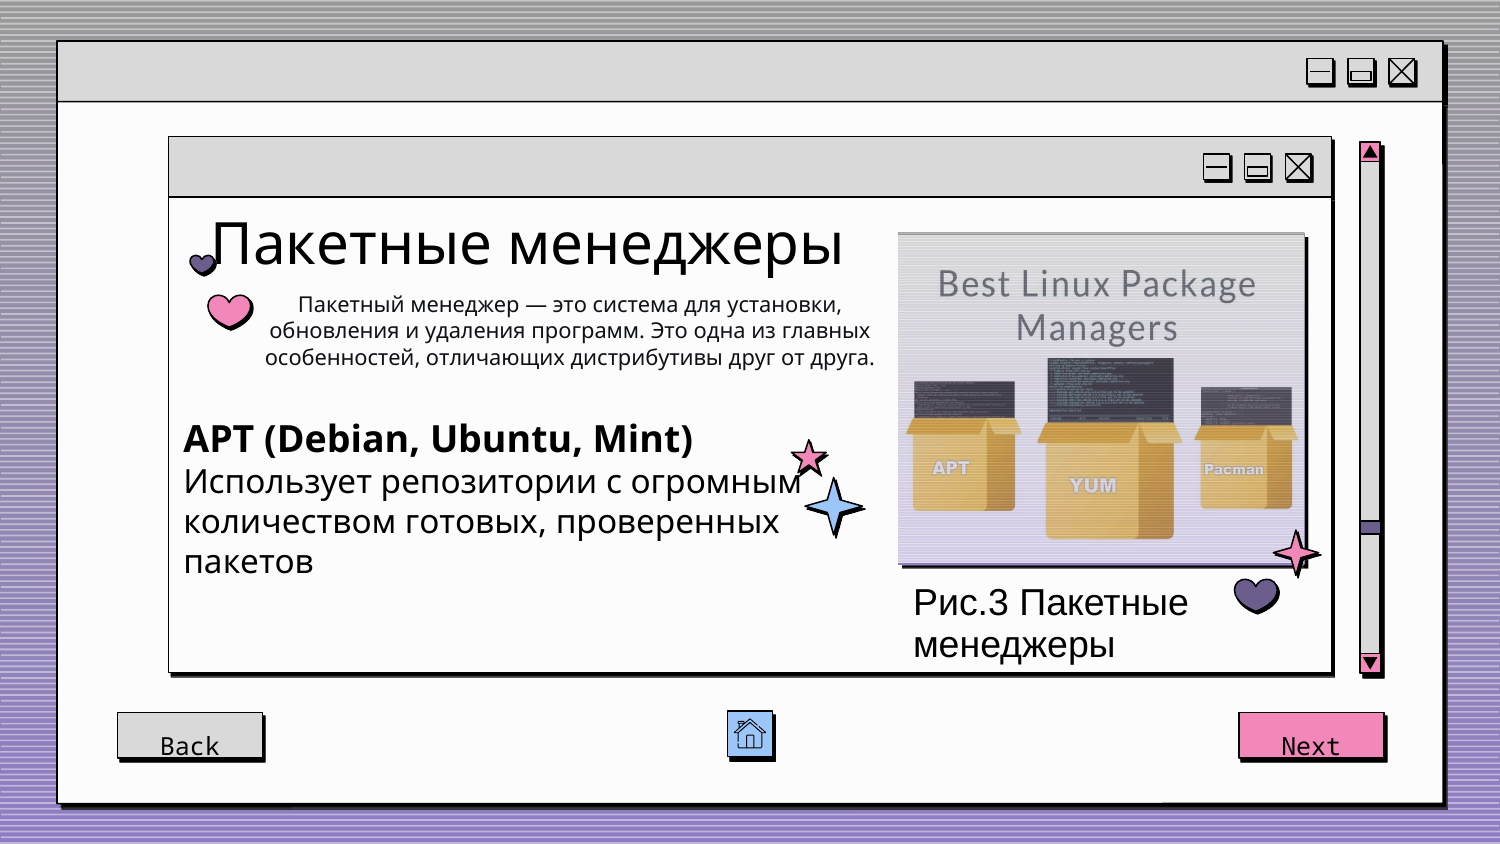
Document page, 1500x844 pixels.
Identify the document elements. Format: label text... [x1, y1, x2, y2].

text_box [1234, 579, 1278, 612]
text_box APT (Debian, Ubuntu, Mint) Использует репозитории с огромным количеством готовых, проверенных пакетов [168, 407, 861, 673]
text_box [727, 711, 773, 757]
subtitle Next [1250, 714, 1373, 753]
text_box [1360, 142, 1380, 673]
text_box Рис.3 Пакетные менеджеры [898, 573, 1300, 673]
title Пакетные менеджеры [156, 159, 899, 324]
subtitle Пакетный менеджер — это система для установки, обновления и удаления программ. Это одна из главных особенностей, отличающих дистрибутивы друг от друга. [242, 275, 897, 332]
text_box [168, 136, 1332, 673]
picture [897, 235, 1304, 563]
text_box [117, 712, 263, 758]
subtitle Back [129, 714, 251, 753]
text_box [190, 255, 214, 274]
text_box [1238, 712, 1384, 758]
